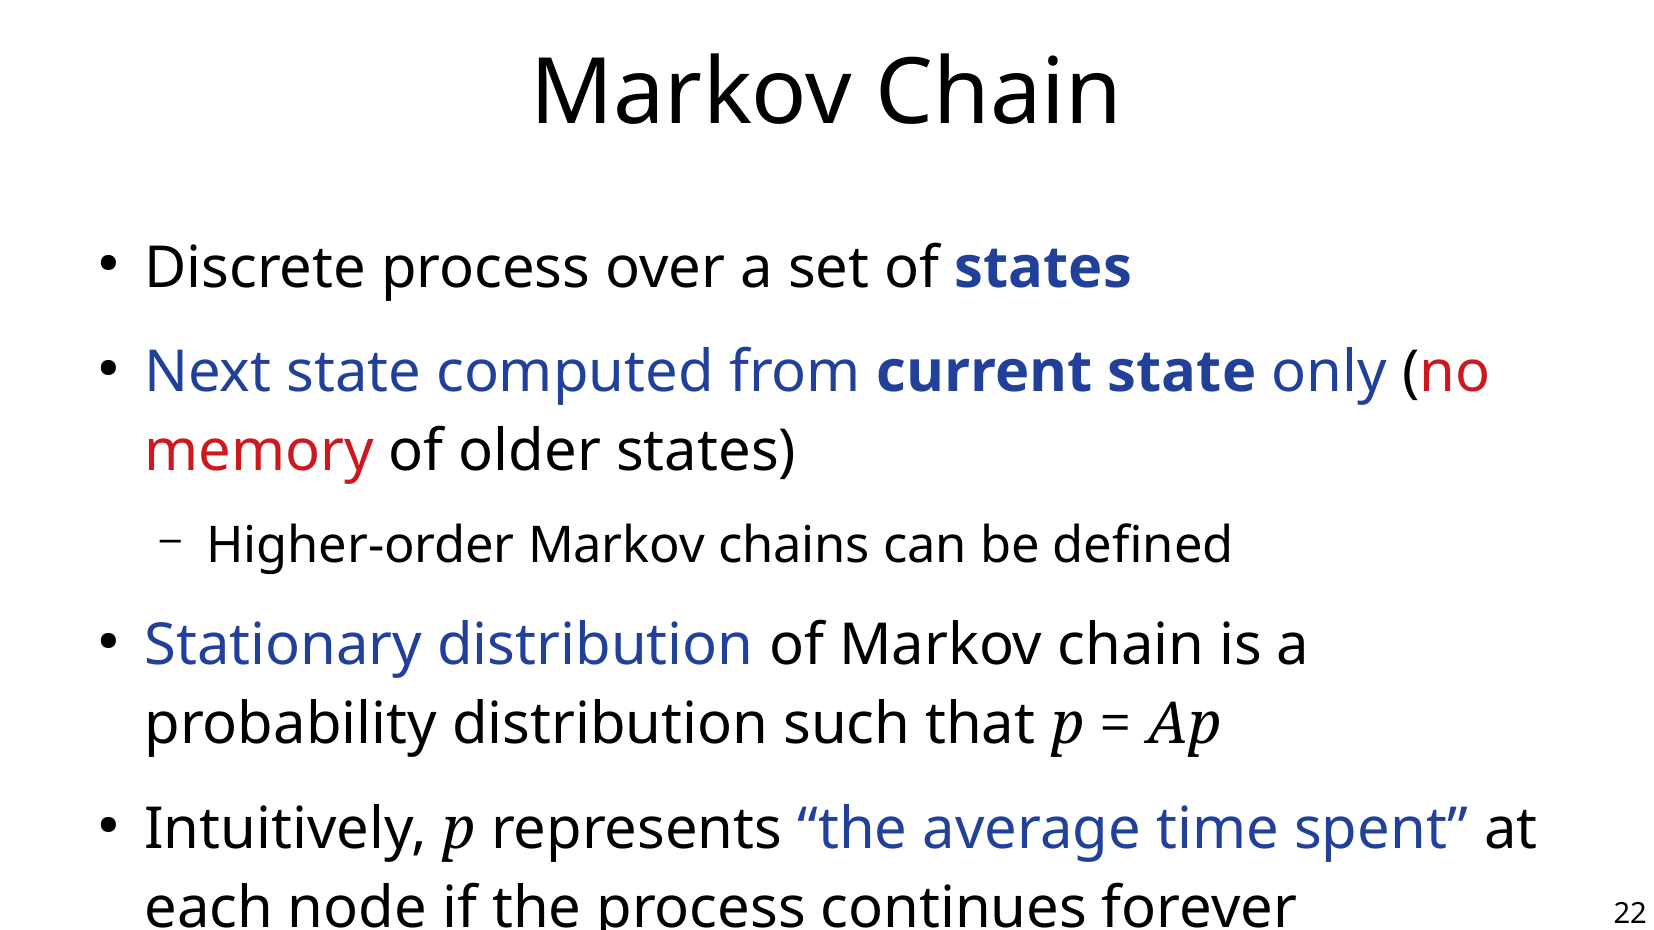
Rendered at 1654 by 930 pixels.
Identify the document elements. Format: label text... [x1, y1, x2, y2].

title Markov Chain [82, 0, 1571, 192]
list Discrete process over a set of states Next state computed from current state only (no memory of older states) Higher-order Markov chains can be defined Stationary distribution of Markov chain is a probability distribution such that p = Ap Intuitively, p represents “the average time spent” at each node if the process continues forever [82, 225, 1571, 930]
